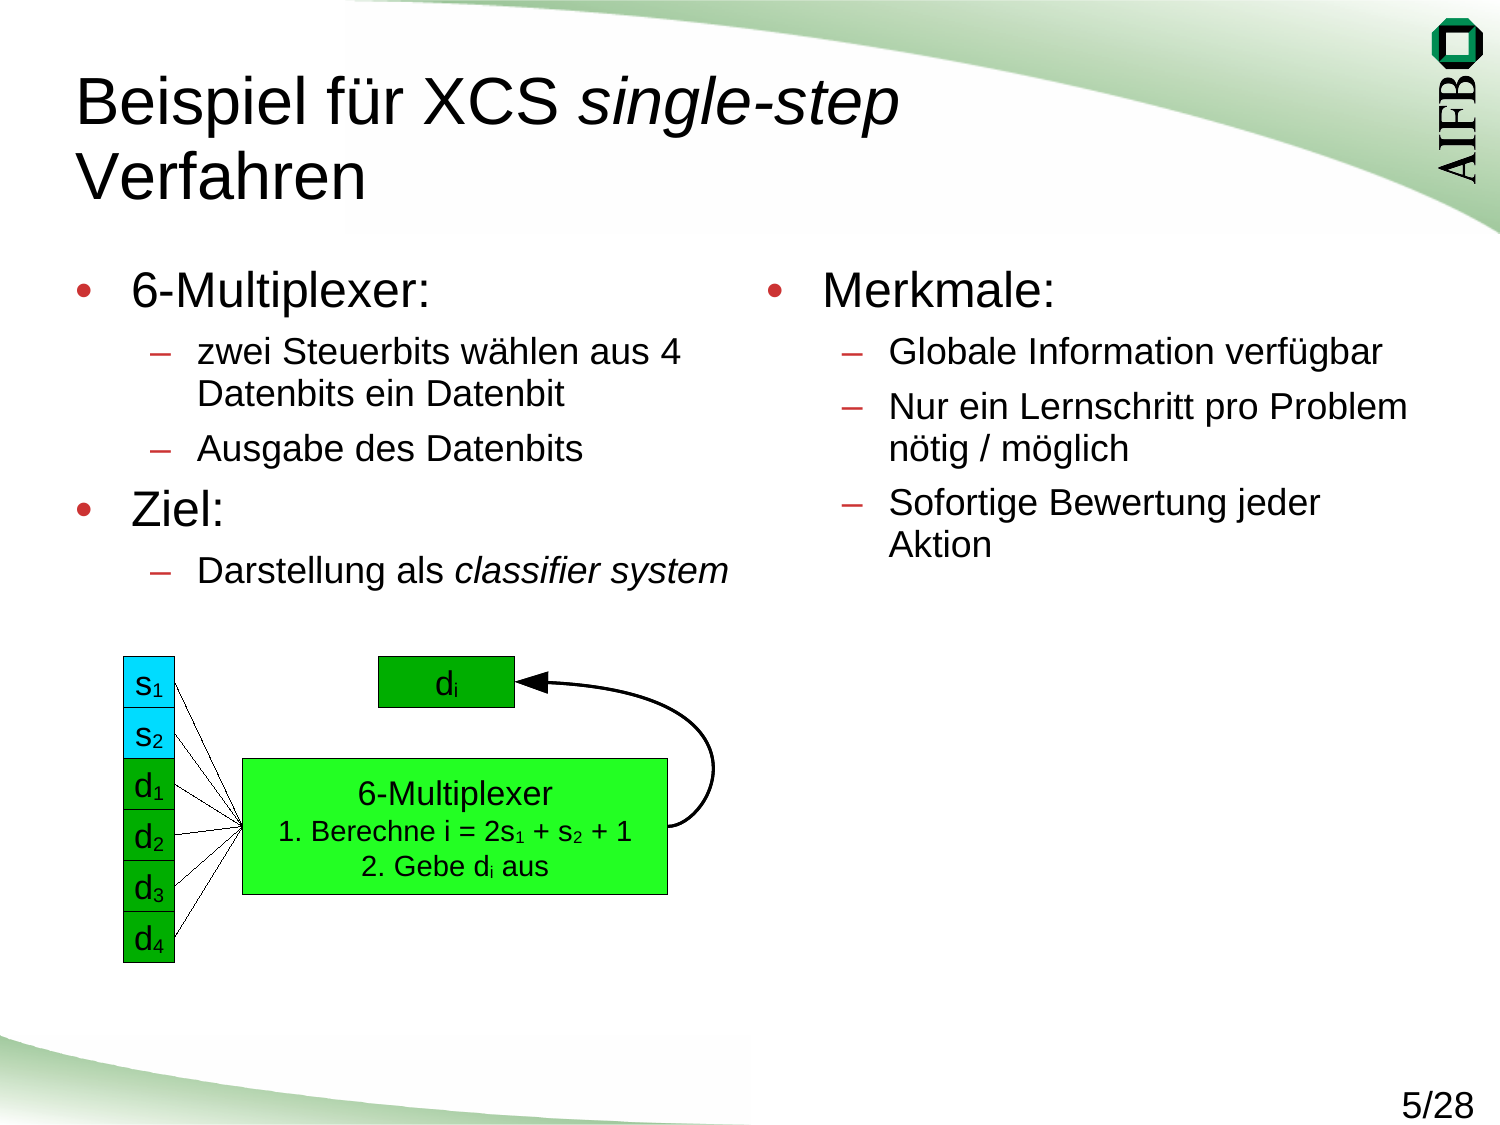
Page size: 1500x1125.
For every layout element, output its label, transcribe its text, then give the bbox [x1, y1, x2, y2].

text_box d3 [123, 860, 175, 911]
text_box d4 [123, 911, 175, 963]
picture [345, 0, 1500, 234]
title Beispiel für XCS single-step Verfahren [75, 51, 1425, 226]
list [766, 263, 1426, 993]
text_box d2 [123, 809, 175, 860]
text_box s2 [123, 707, 175, 758]
text_box d1 [123, 758, 175, 809]
text_box s1 [123, 656, 175, 707]
list 6-Multiplexer: zwei Steuerbits wählen aus 4 Datenbits ein Datenbit Ausgabe des Datenbits Ziel: Darstellung als classifier system [75, 263, 734, 993]
picture [0, 1035, 751, 1125]
text_box 6-Multiplexer 1. Berechne i = 2s1 + s2 + 1 2. Gebe di aus [242, 758, 668, 895]
text_box di [378, 656, 515, 708]
